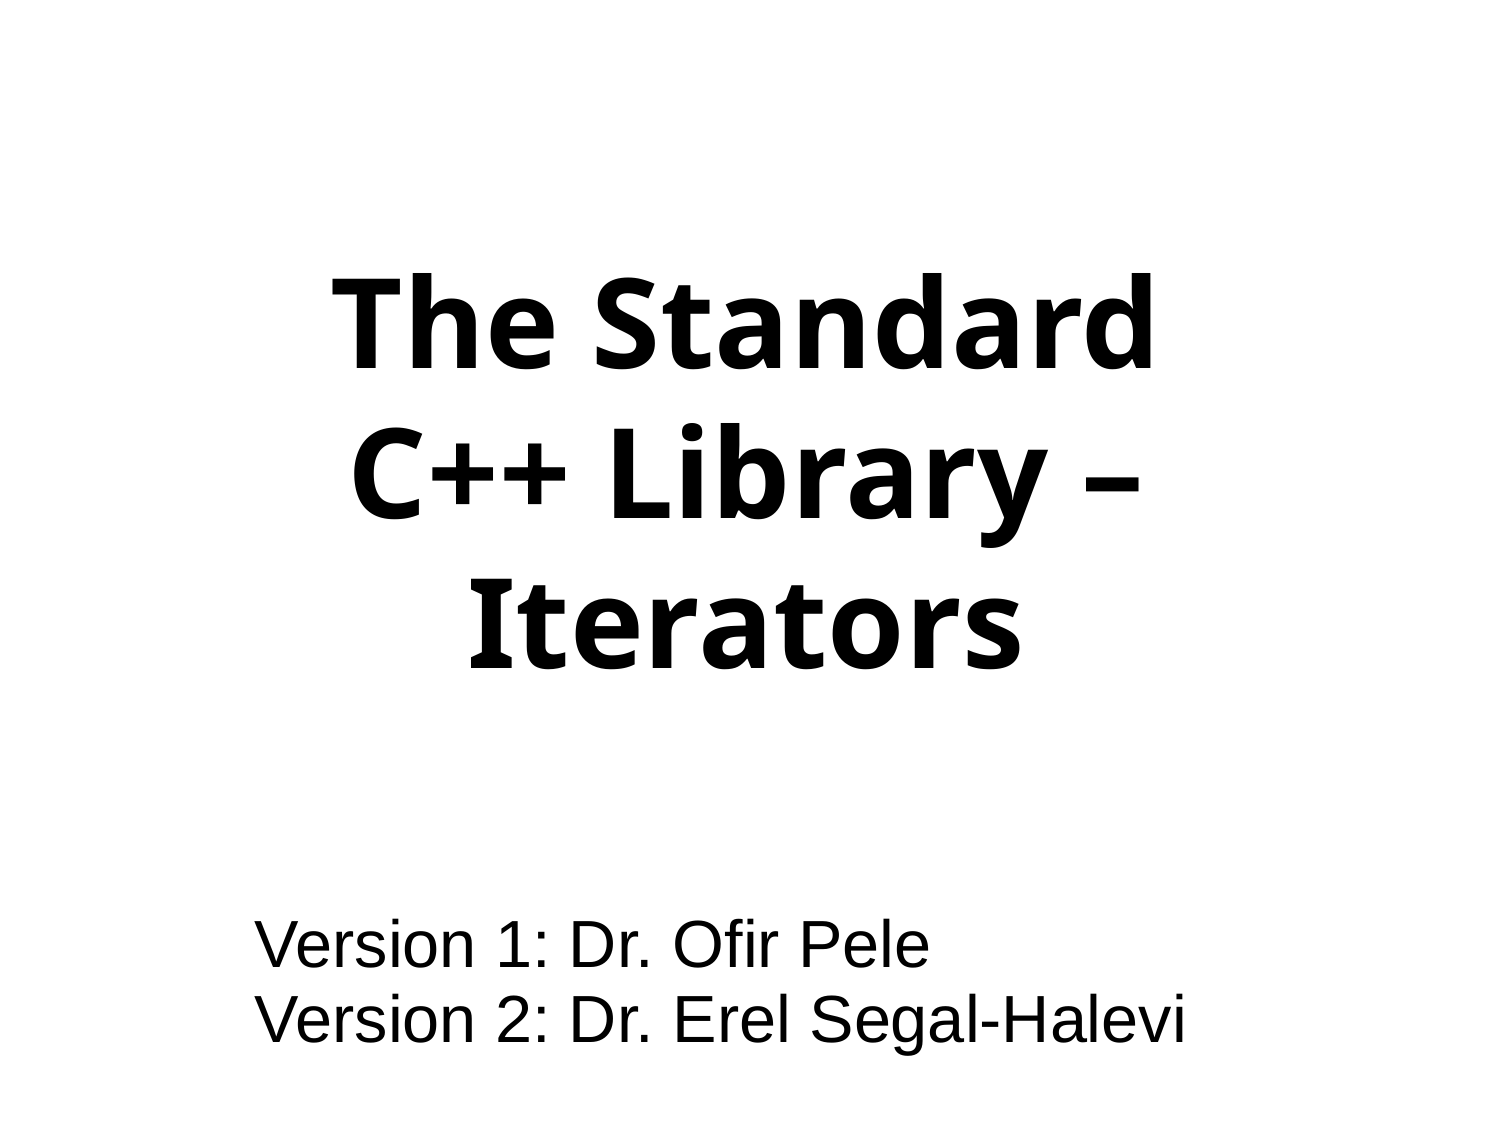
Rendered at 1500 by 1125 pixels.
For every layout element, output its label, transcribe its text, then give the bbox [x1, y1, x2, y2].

text_box The Standard C++ Library – Iterators [315, 235, 1209, 702]
text_box Version 1: Dr. Ofir Pele Version 2: Dr. Erel Segal-Halevi [240, 900, 1261, 1065]
